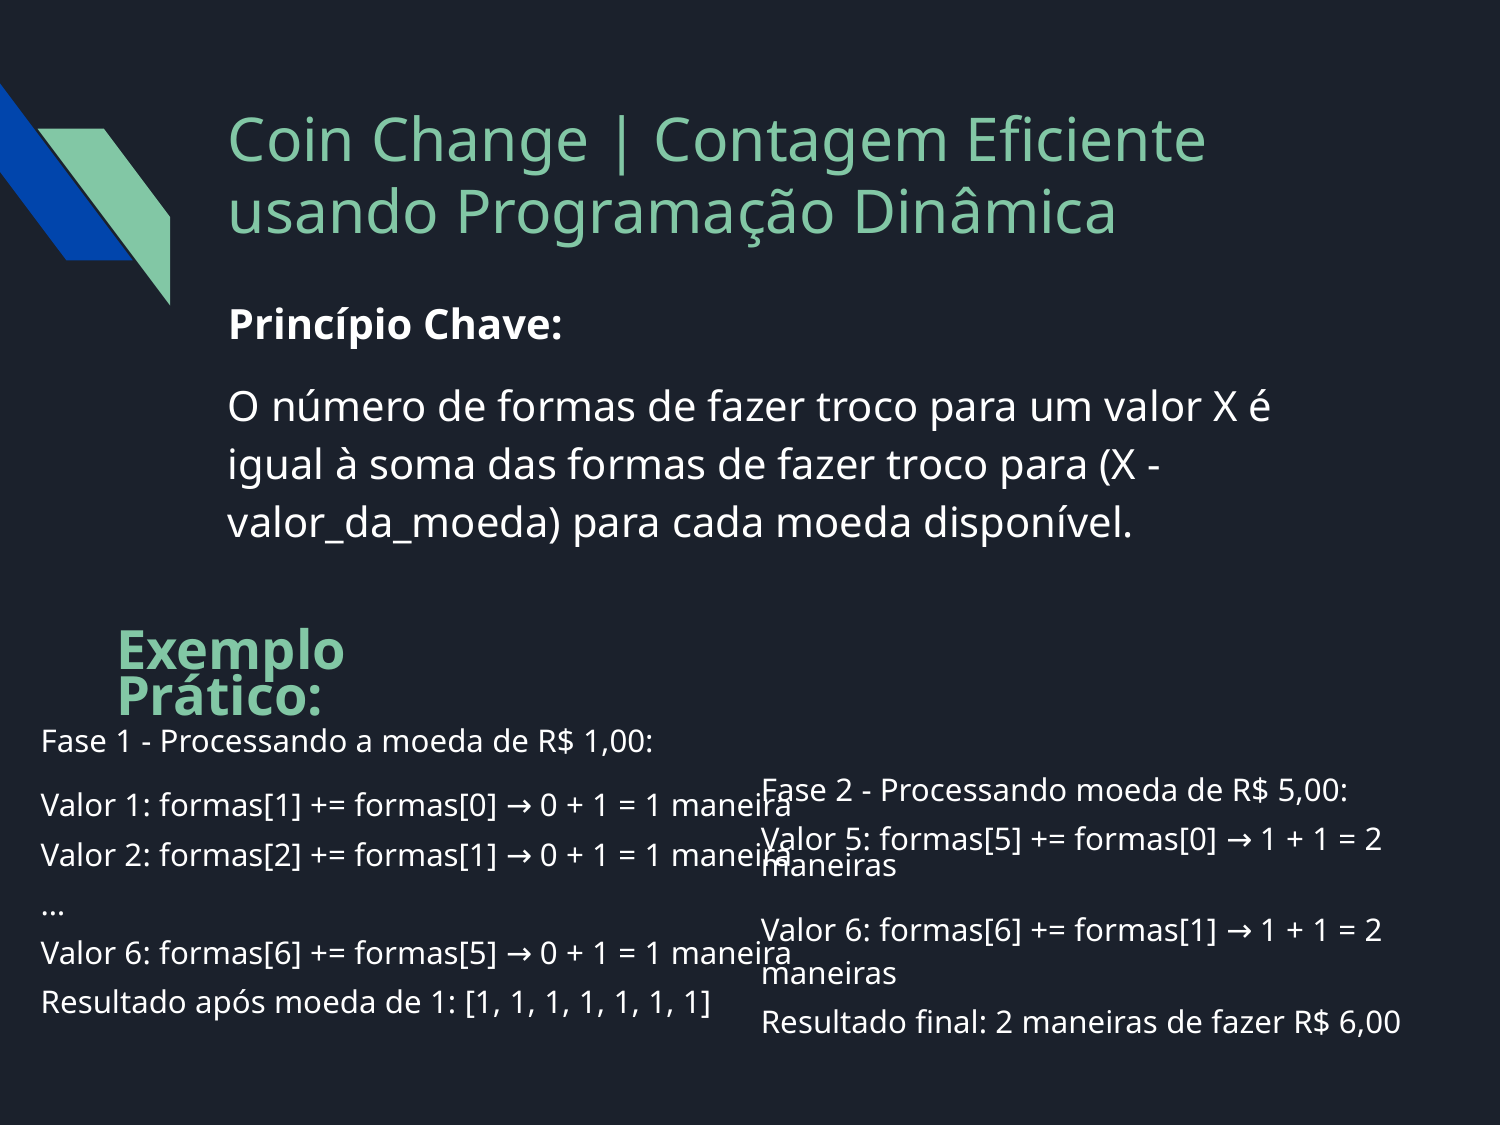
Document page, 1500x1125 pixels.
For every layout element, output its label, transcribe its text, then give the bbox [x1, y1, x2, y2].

list Princípio Chave: O número de formas de fazer troco para um valor X é igual à soma das formas de fazer troco para (X - valor_da_moeda) para cada moeda disponível. [212, 275, 1368, 570]
text_box Fase 1 - Processando a moeda de R$ 1,00: Valor 1: formas[1] += formas[0] → 0 + 1 = 1 maneira Valor 2: formas[2] += formas[1] → 0 + 1 = 1 maneira … Valor 6: formas[6] += formas[5] → 0 + 1 = 1 maneira Resultado após moeda de 1: [1, 1, 1, 1, 1, 1, 1] [26, 717, 823, 1032]
text_box Exemplo Prático: [101, 618, 575, 694]
title Coin Change | Contagem Eficiente usando Programação Dinâmica [212, 86, 1368, 275]
text_box Fase 2 - Processando moeda de R$ 5,00: Valor 5: formas[5] += formas[0] → 1 + 1 = 2 maneiras Valor 6: formas[6] += formas[1] → 1 + 1 = 2 maneiras Resultado final: 2 maneiras de fazer R$ 6,00 [747, 766, 1500, 1053]
